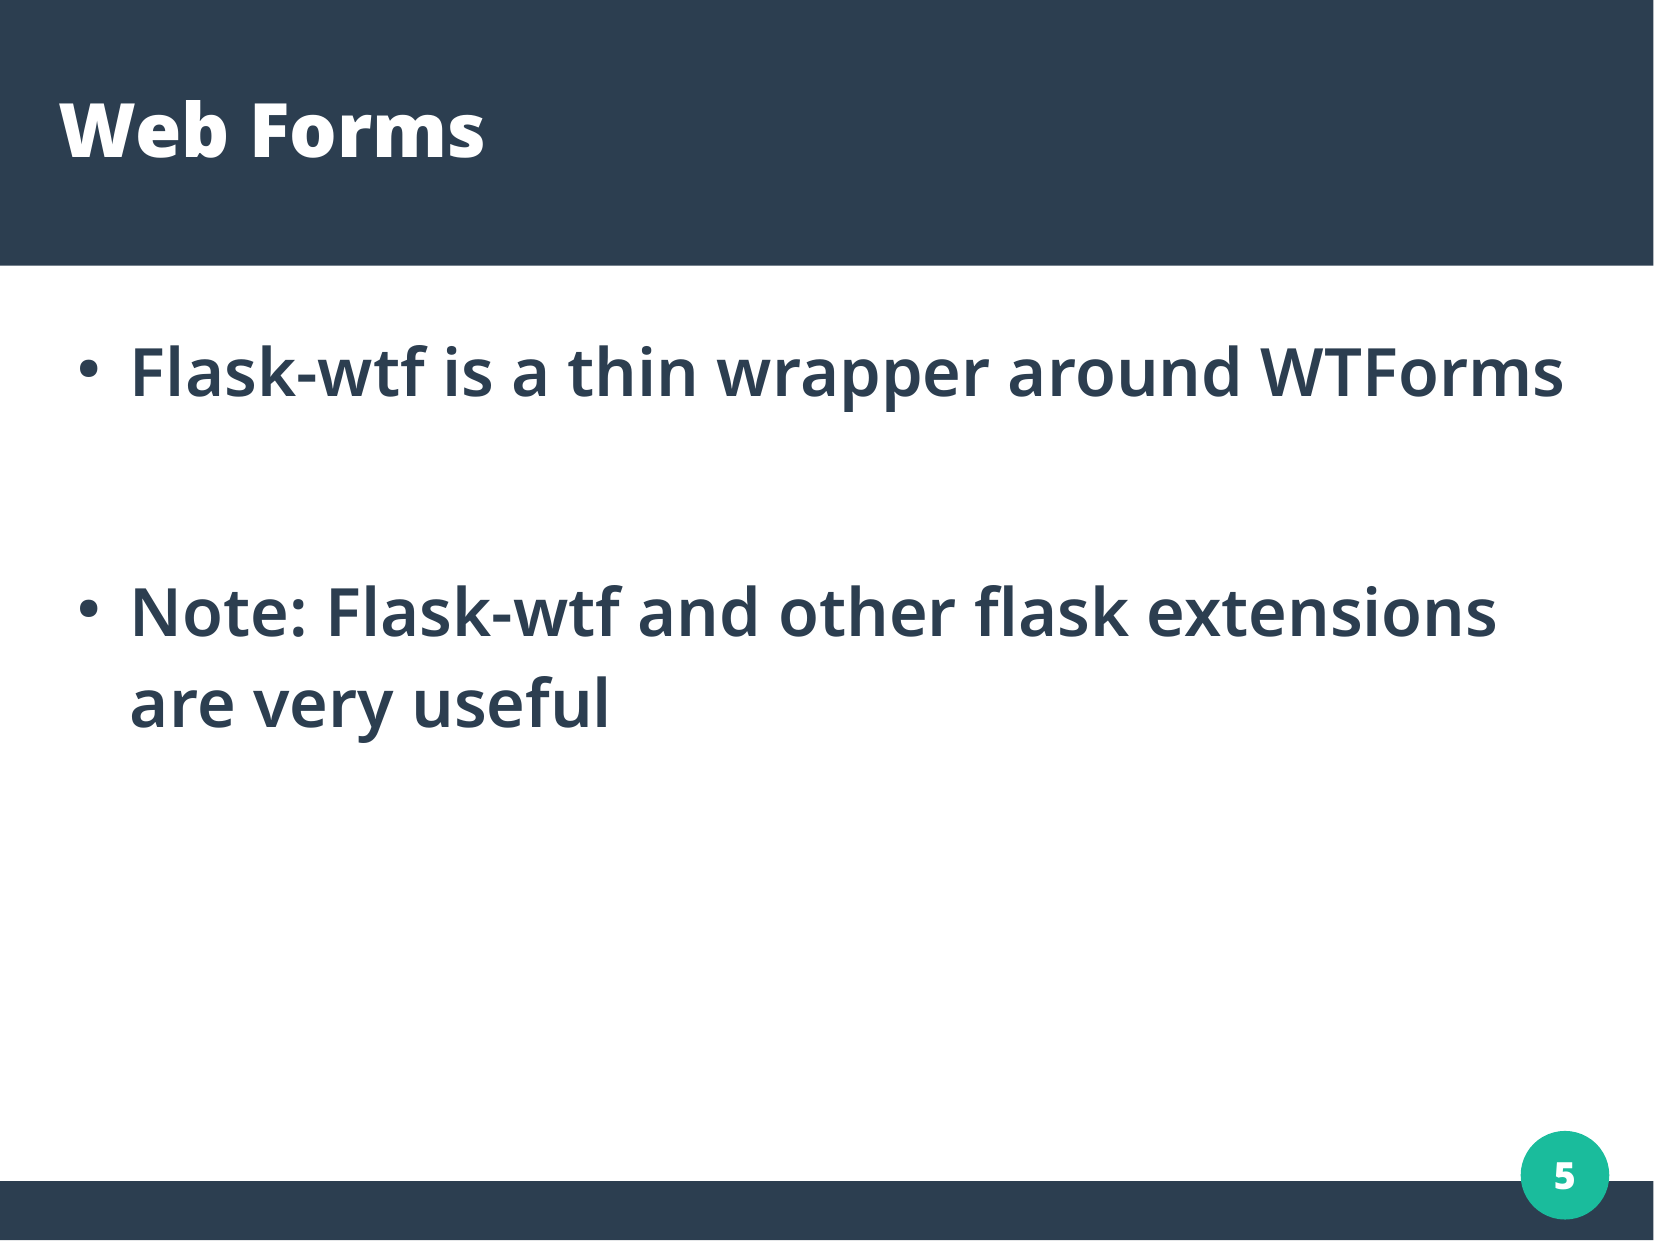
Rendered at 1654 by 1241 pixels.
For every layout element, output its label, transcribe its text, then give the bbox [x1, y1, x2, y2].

title Web Forms [59, 49, 1595, 207]
list Flask-wtf is a thin wrapper around WTForms Note: Flask-wtf and other flask extensions are very useful [59, 324, 1595, 1152]
